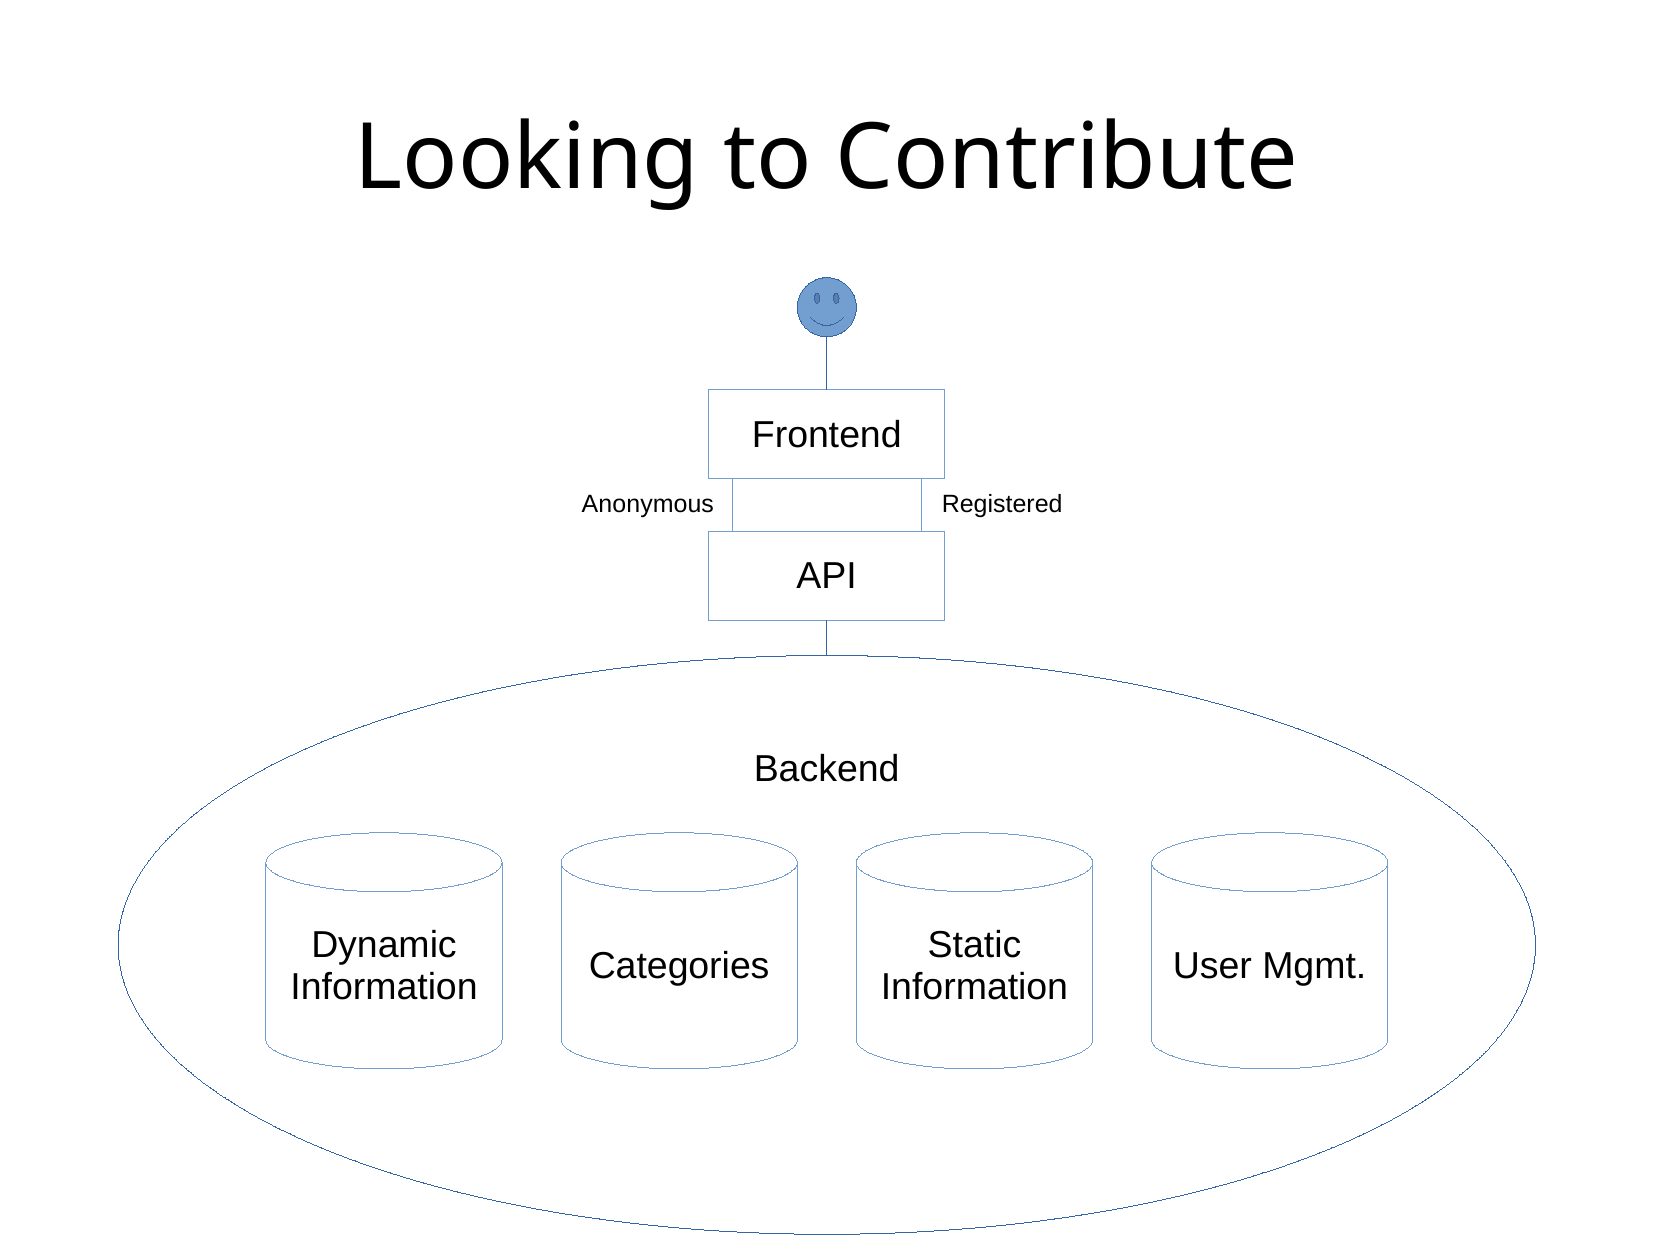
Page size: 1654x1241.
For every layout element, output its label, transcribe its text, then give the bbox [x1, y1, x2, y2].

text_box Frontend [708, 389, 945, 479]
text_box API [708, 531, 945, 621]
title Looking to Contribute [82, 49, 1571, 257]
text_box Static Information [856, 866, 1093, 1069]
text_box User Mgmt. [1151, 865, 1388, 1069]
text_box Backend [118, 655, 1536, 1235]
text_box Registered [927, 482, 1078, 525]
text_box Anonymous [566, 482, 730, 525]
text_box Categories [561, 865, 798, 1069]
text_box [797, 277, 857, 337]
text_box Dynamic Information [265, 863, 503, 1069]
